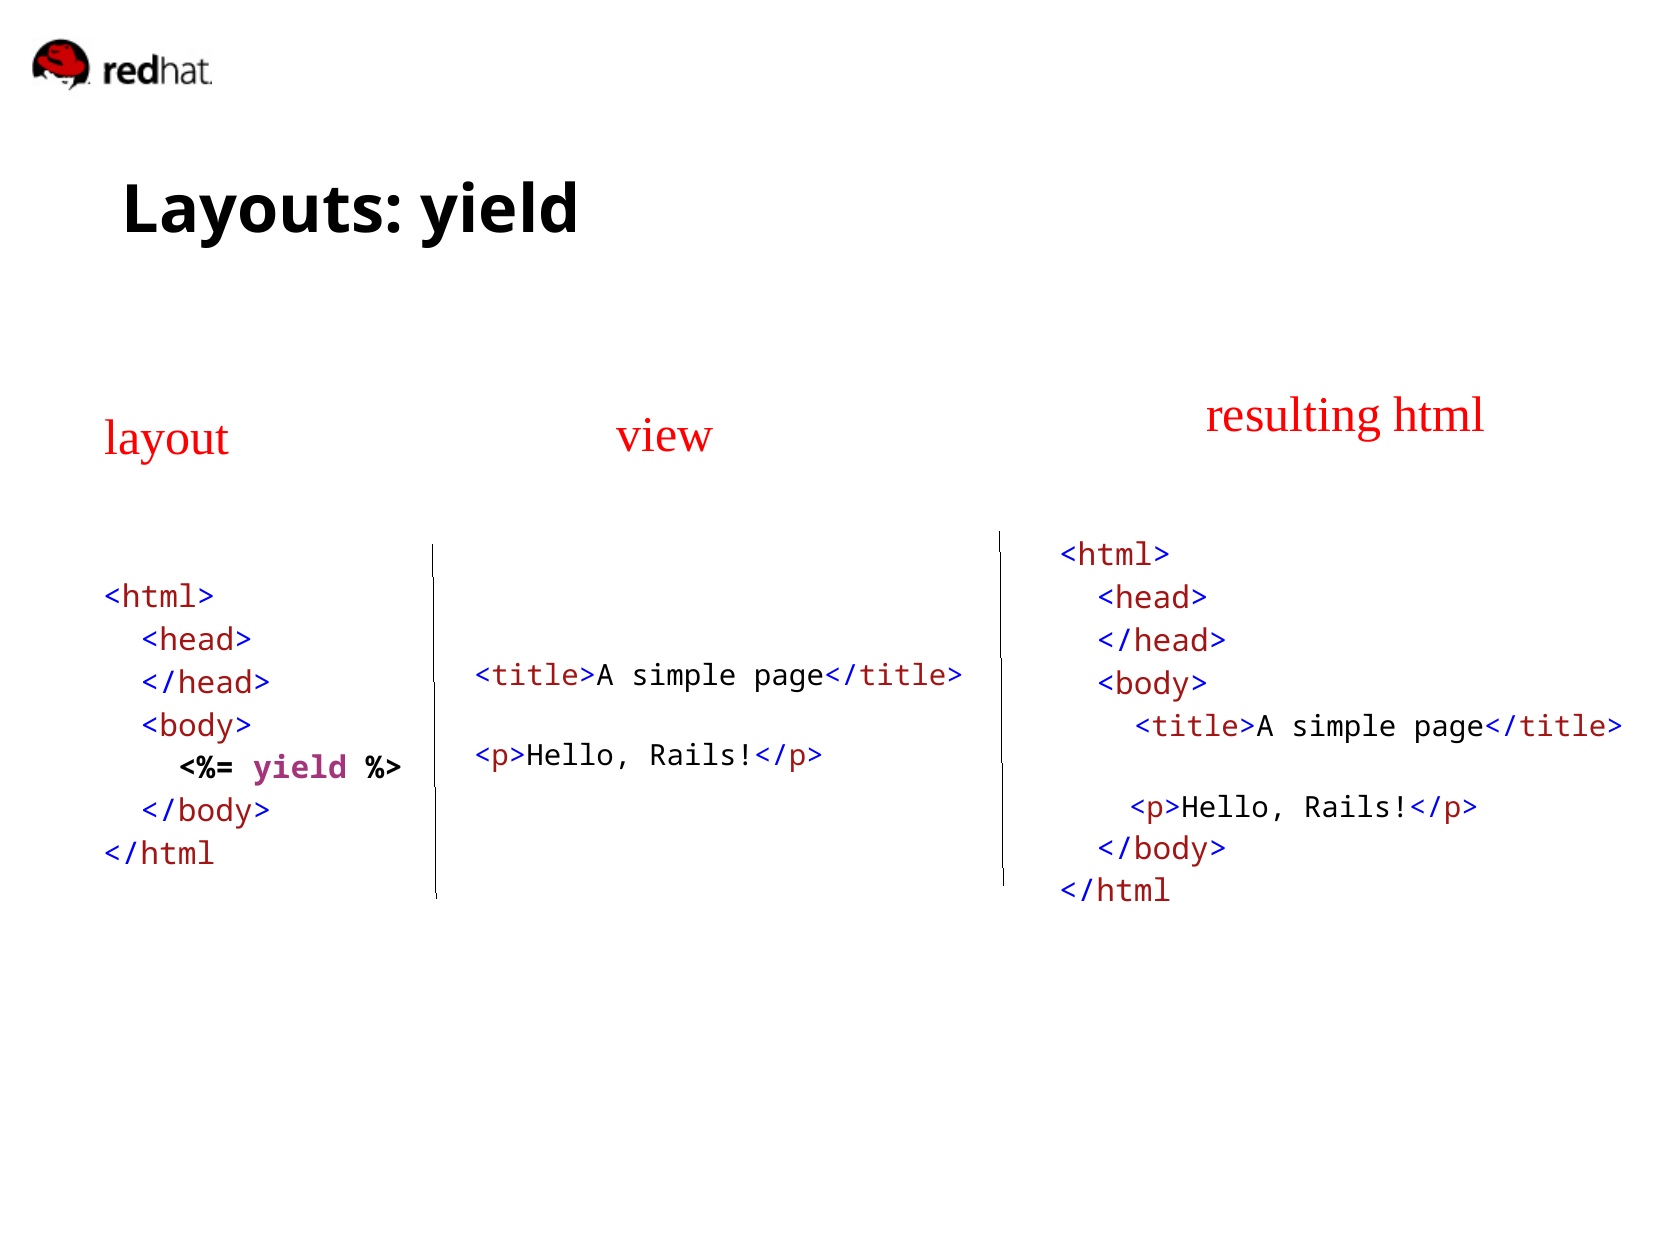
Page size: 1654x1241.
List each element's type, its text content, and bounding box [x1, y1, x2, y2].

text_box layout [104, 409, 230, 471]
picture [31, 37, 212, 98]
title Layouts: yield [121, 102, 1534, 310]
text_box <html> <head> </head> <body> <title>A simple page</title> <p>Hello, Rails!</p> </body> </html [1058, 532, 1654, 855]
text_box resulting html [1206, 386, 1487, 448]
text_box <title>A simple page</title> <p>Hello, Rails!</p> [473, 654, 1058, 811]
text_box <html> <head> </head> <body> <%= yield %> </body> </html [102, 574, 436, 829]
text_box view [616, 406, 714, 468]
